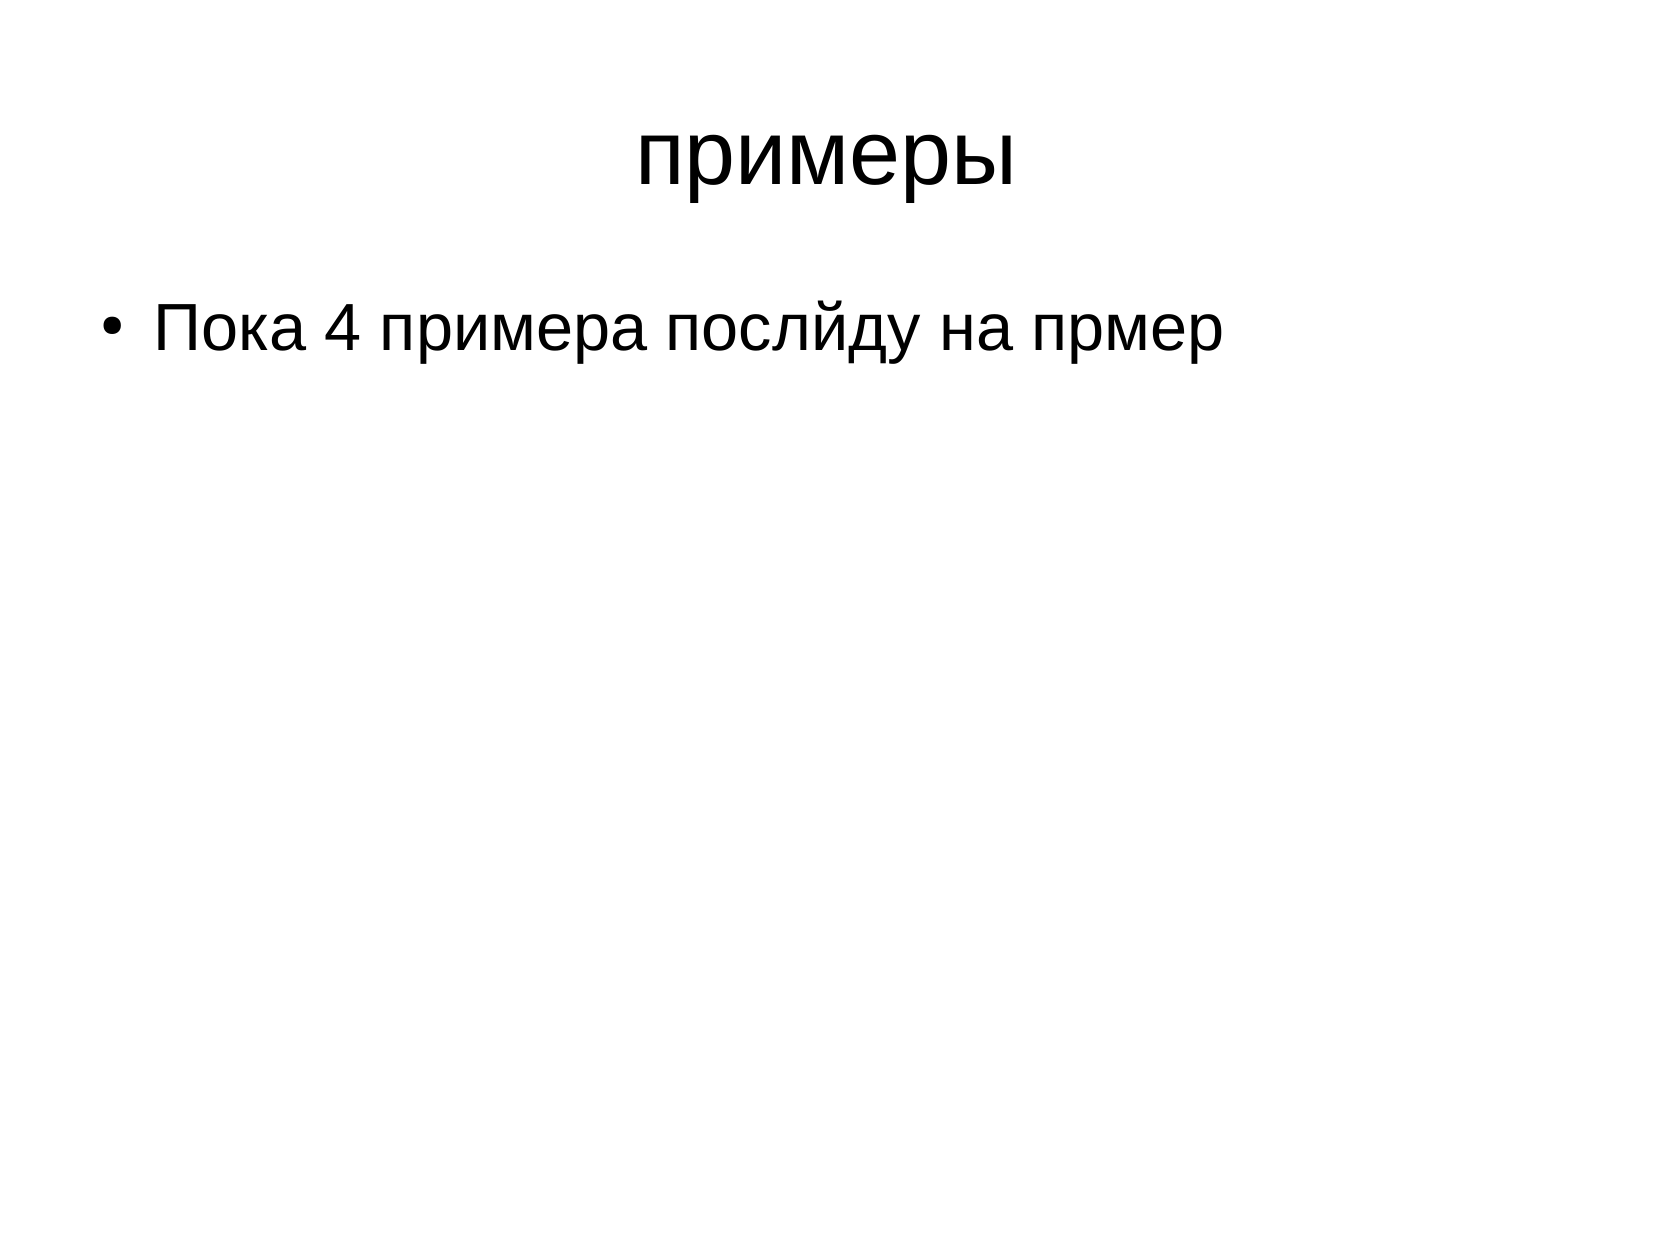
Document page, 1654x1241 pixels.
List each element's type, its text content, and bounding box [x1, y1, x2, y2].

list Пока 4 примера послйду на прмер [82, 290, 1571, 1010]
title примеры [82, 49, 1571, 257]
